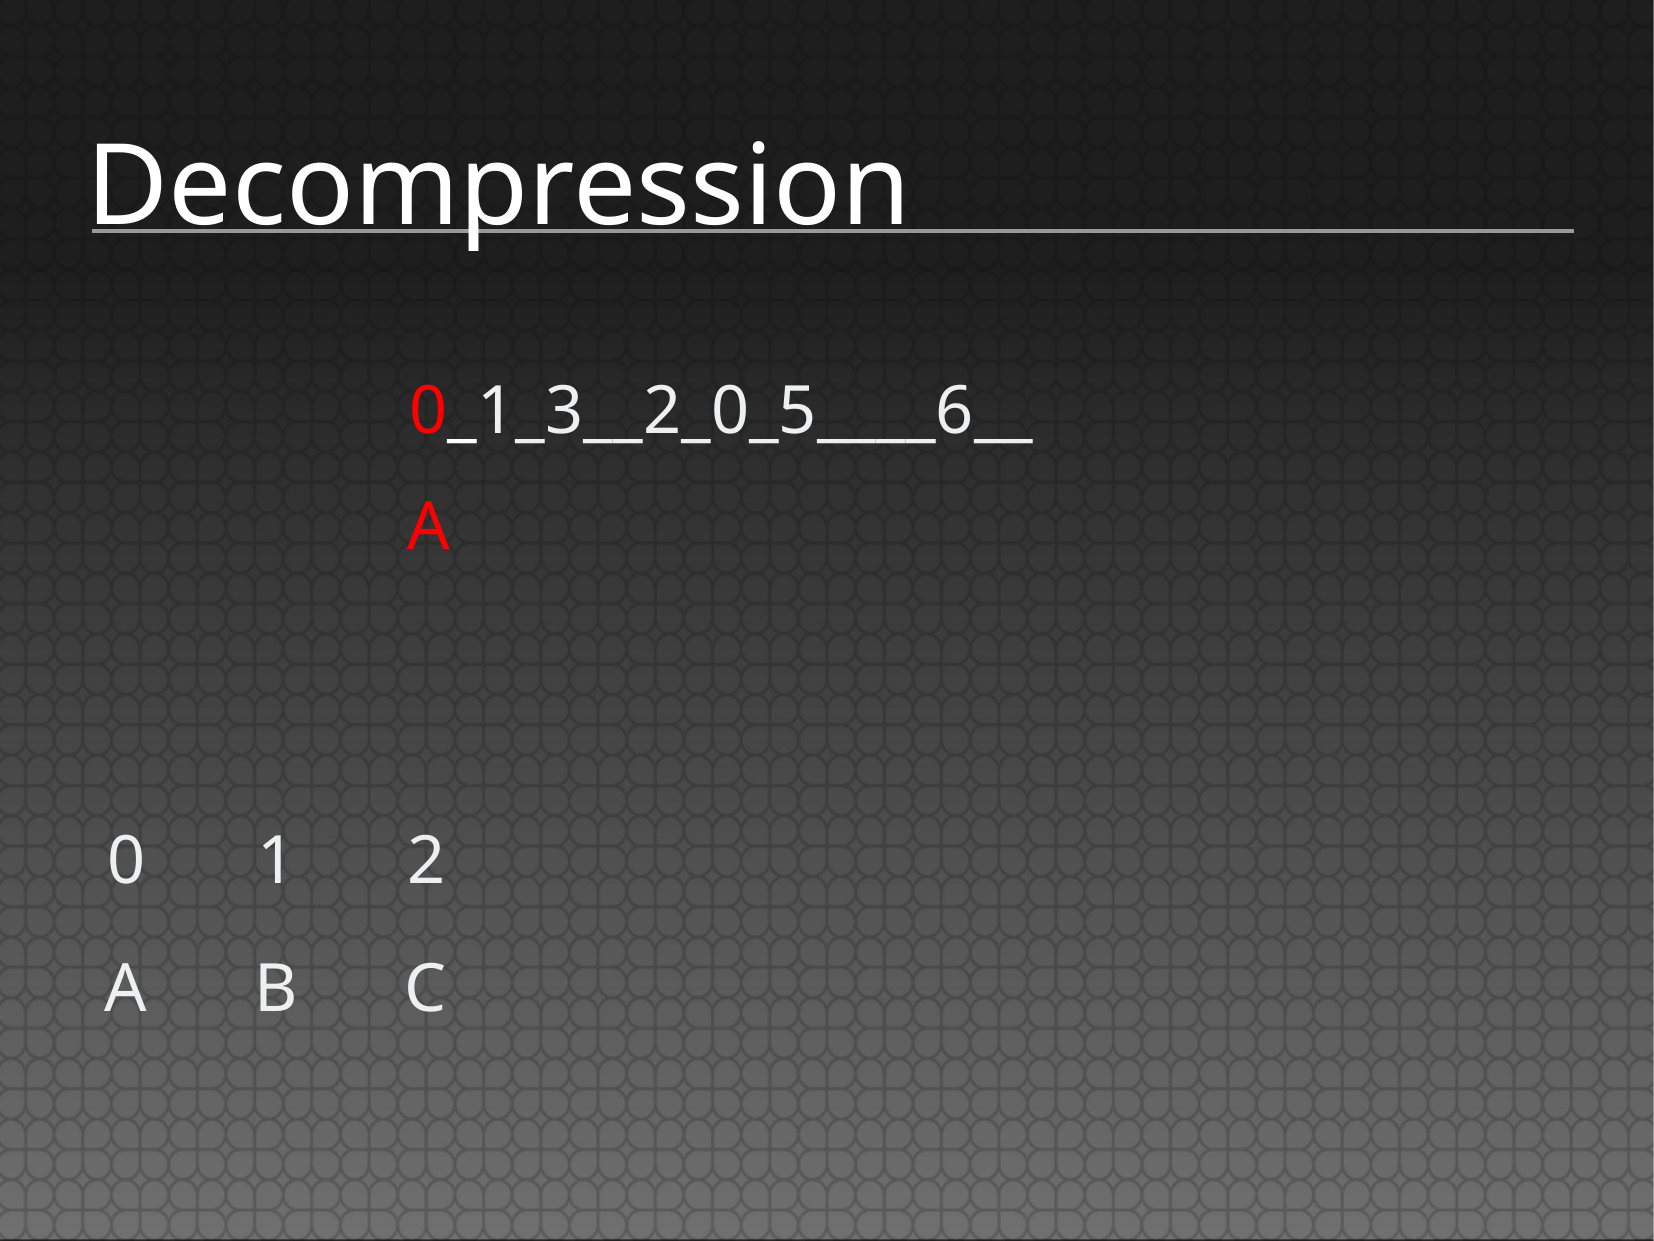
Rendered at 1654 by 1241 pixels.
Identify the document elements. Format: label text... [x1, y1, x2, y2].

list A [336, 478, 1342, 635]
title Decompression [86, 112, 1576, 249]
text_box A B C [90, 932, 1480, 1026]
list 0_1_3__2_0_5____6__ [338, 362, 1345, 518]
picture [0, 0, 1654, 1241]
text_box 0 1 2 [92, 804, 1483, 898]
